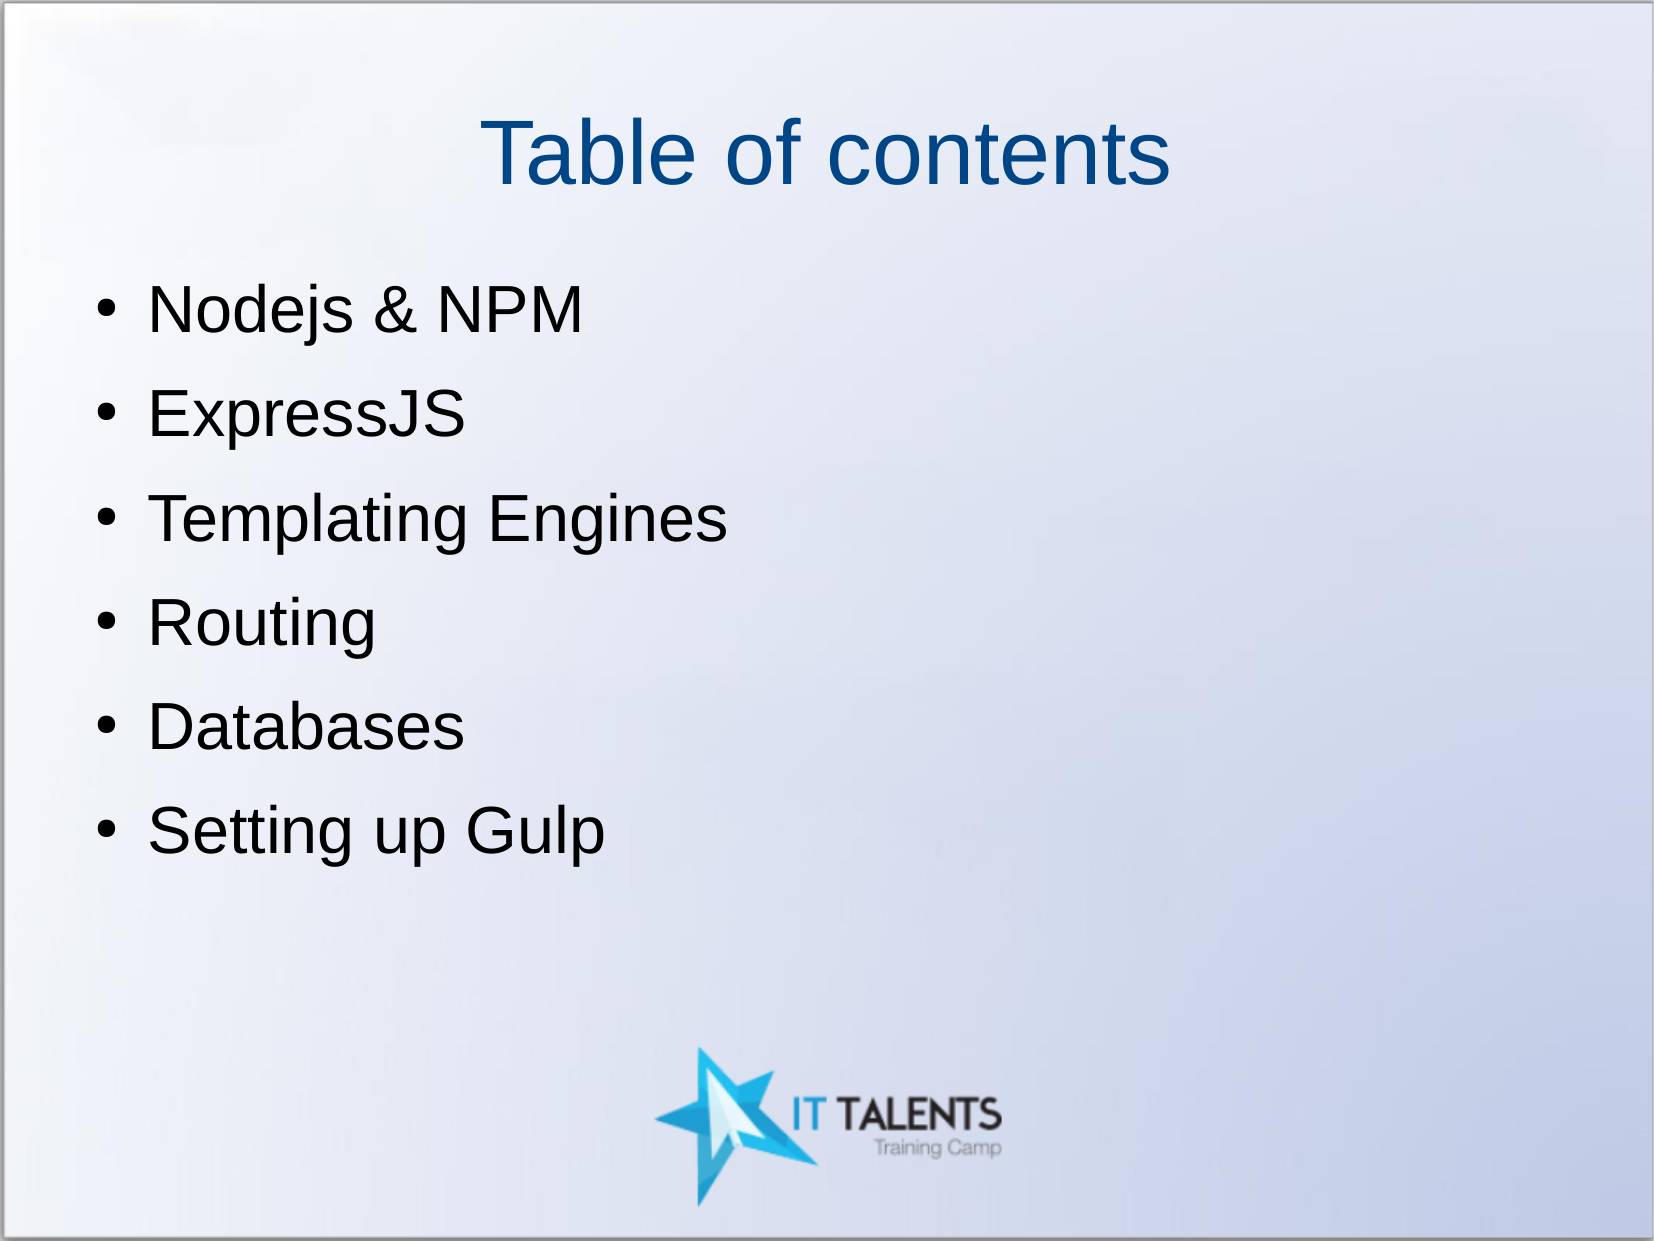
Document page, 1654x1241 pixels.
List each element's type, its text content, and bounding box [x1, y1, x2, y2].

title Table of contents [82, 49, 1571, 257]
list Nodejs & NPM ExpressJS Templating Engines Routing Databases Setting up Gulp [76, 271, 1565, 992]
picture [0, 0, 1654, 1241]
